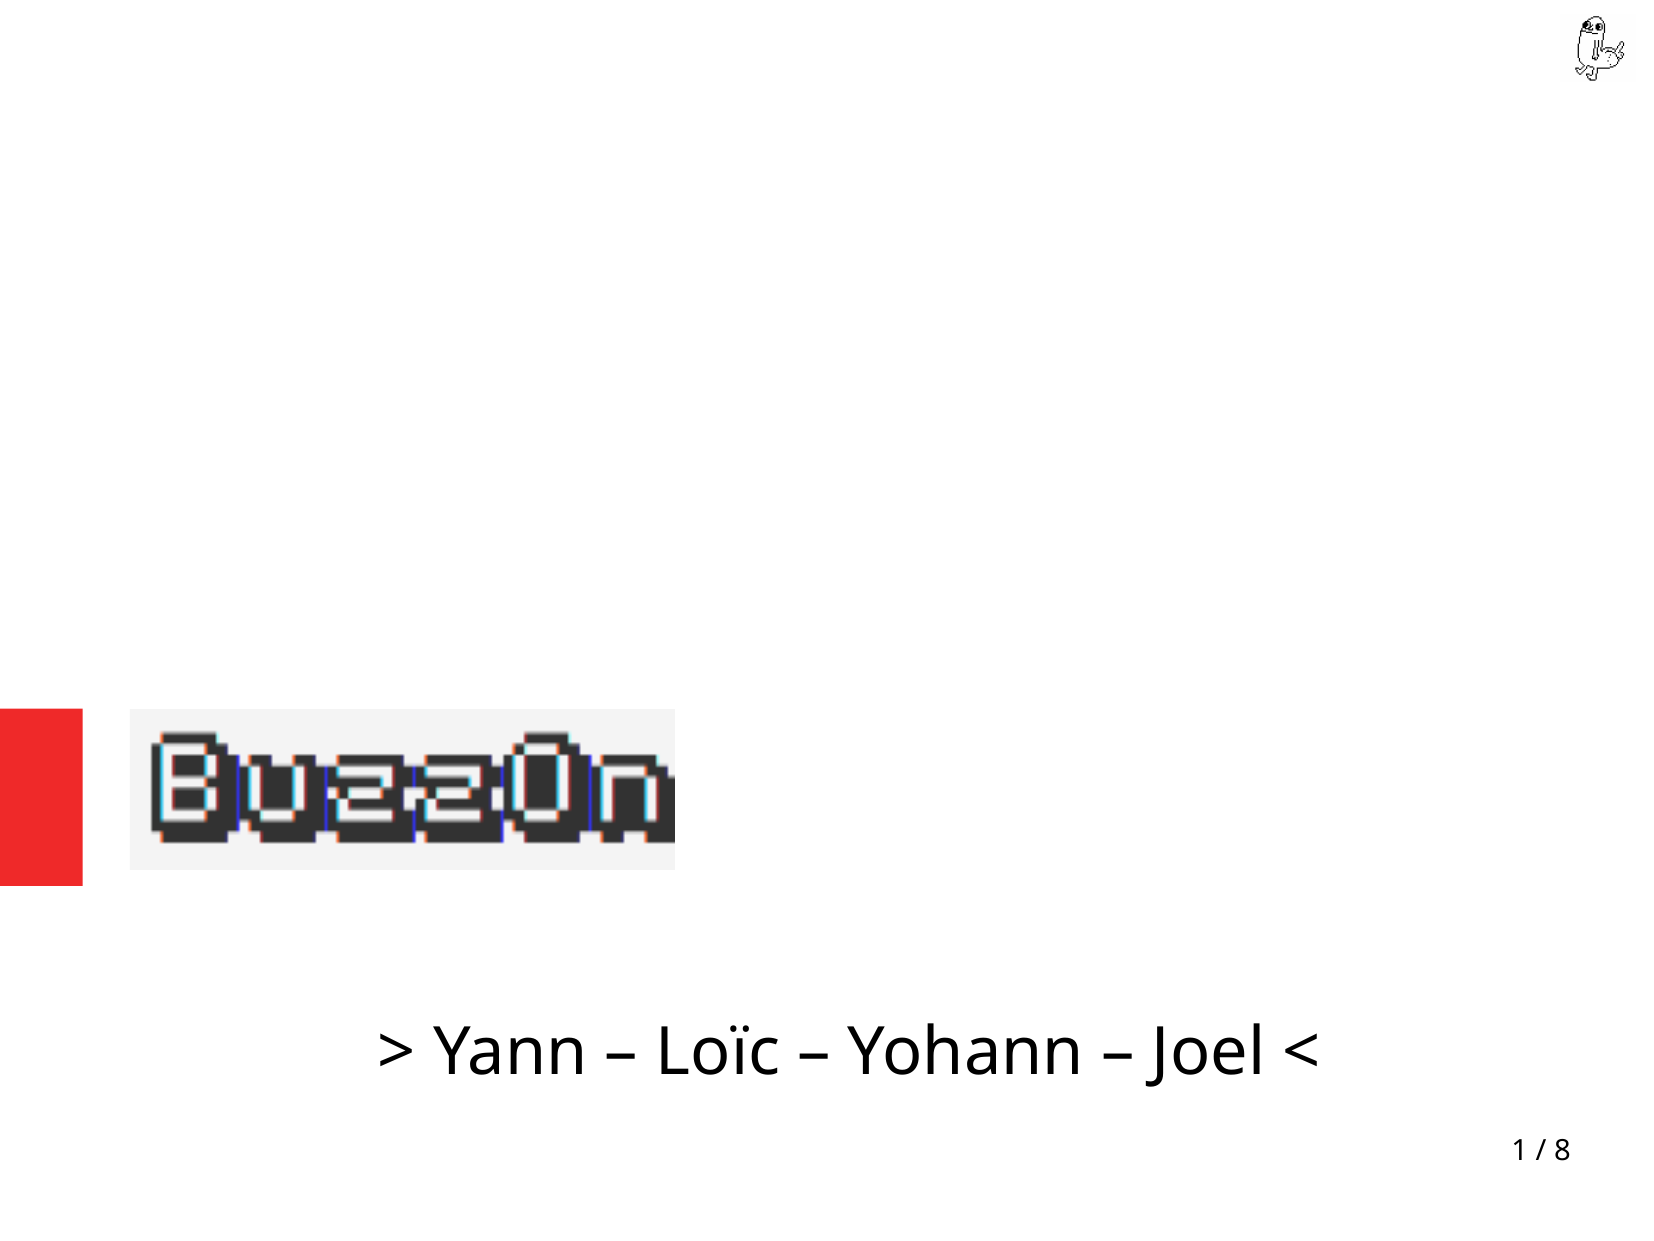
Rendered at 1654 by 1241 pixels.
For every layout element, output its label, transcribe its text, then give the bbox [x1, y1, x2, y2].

picture [129, 709, 675, 871]
picture [1560, 14, 1636, 82]
subtitle > Yann – Loïc – Yohann – Joel < [129, 968, 1536, 1130]
